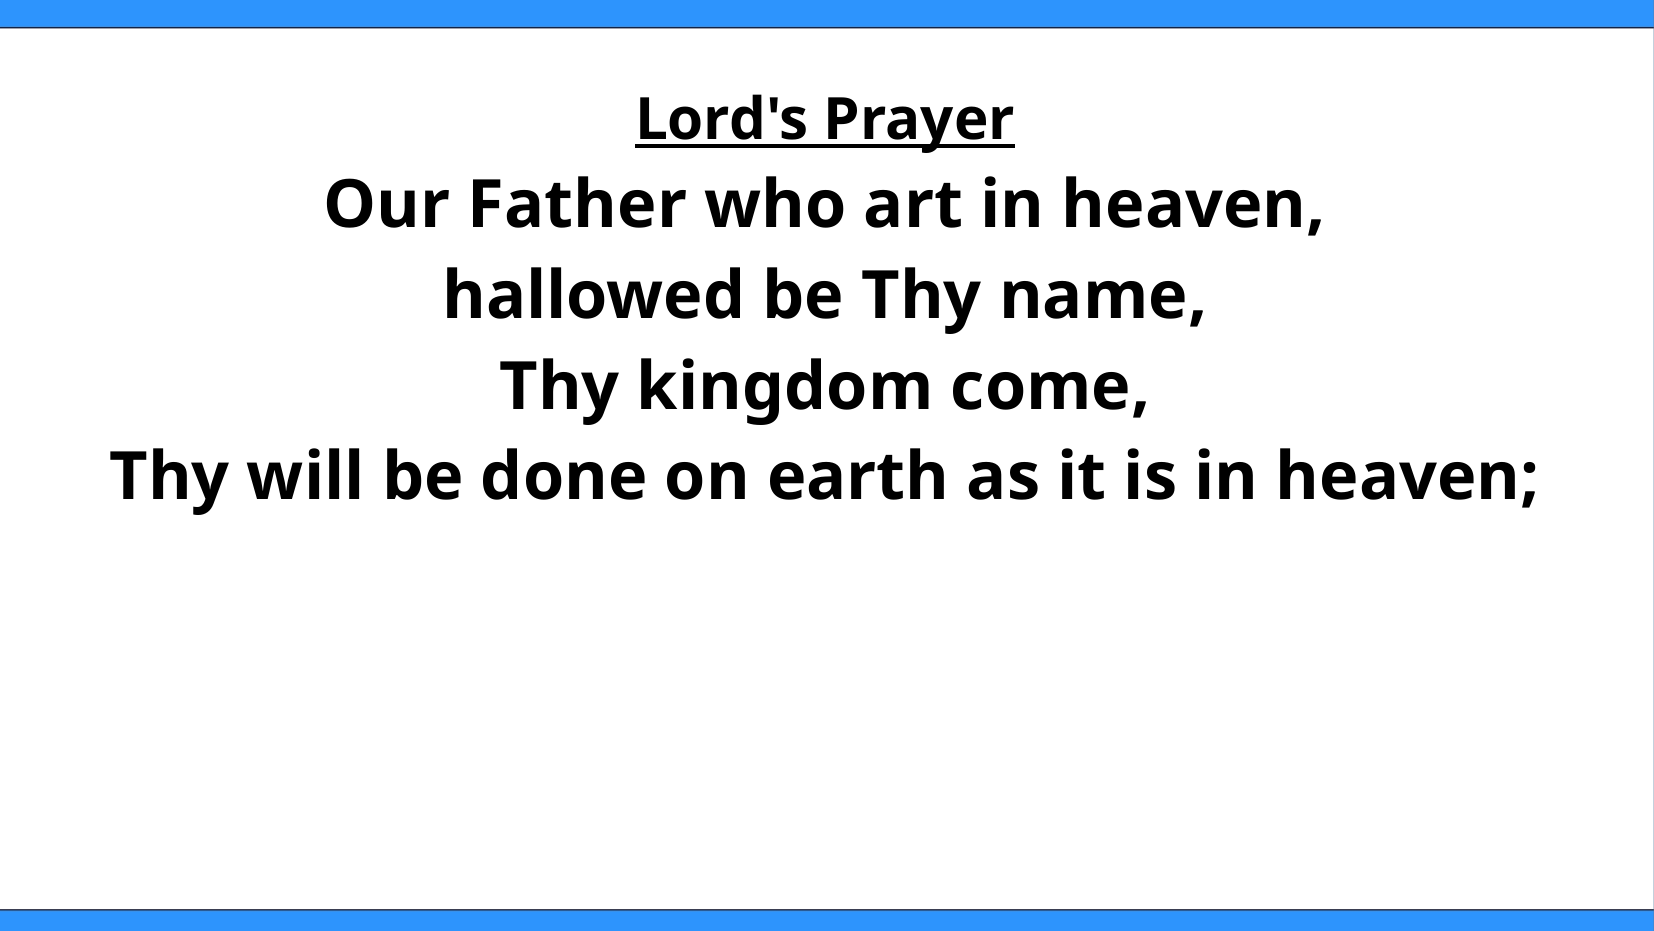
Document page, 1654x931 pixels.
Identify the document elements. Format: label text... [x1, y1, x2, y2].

text_box Lord's Prayer Our Father who art in heaven, hallowed be Thy name, Thy kingdom come, Thy will be done on earth as it is in heaven; [75, 30, 1576, 632]
picture [0, 0, 1654, 931]
